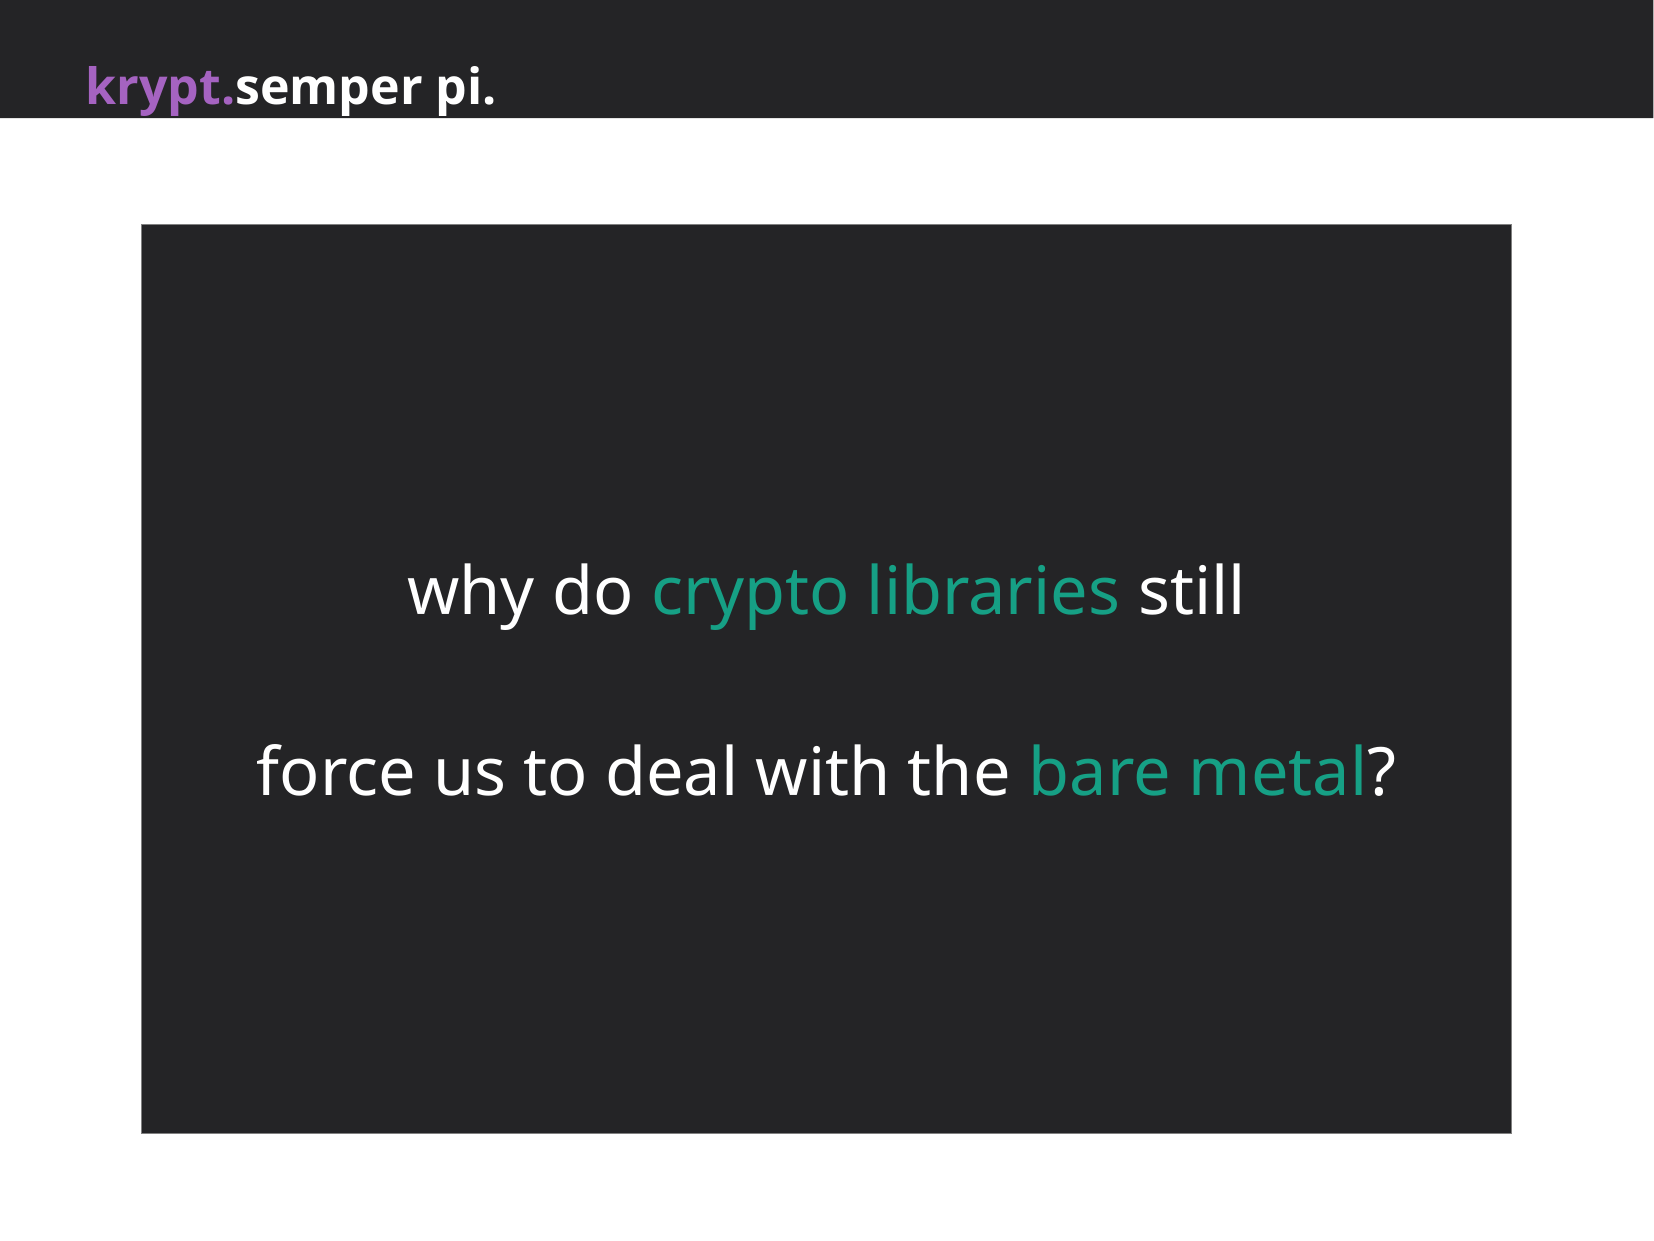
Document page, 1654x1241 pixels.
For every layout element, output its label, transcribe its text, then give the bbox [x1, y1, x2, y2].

text_box why do crypto libraries still force us to deal with the bare metal? [141, 224, 1512, 1134]
text_box [0, 0, 1654, 119]
text_box krypt.semper pi. [70, 43, 544, 119]
